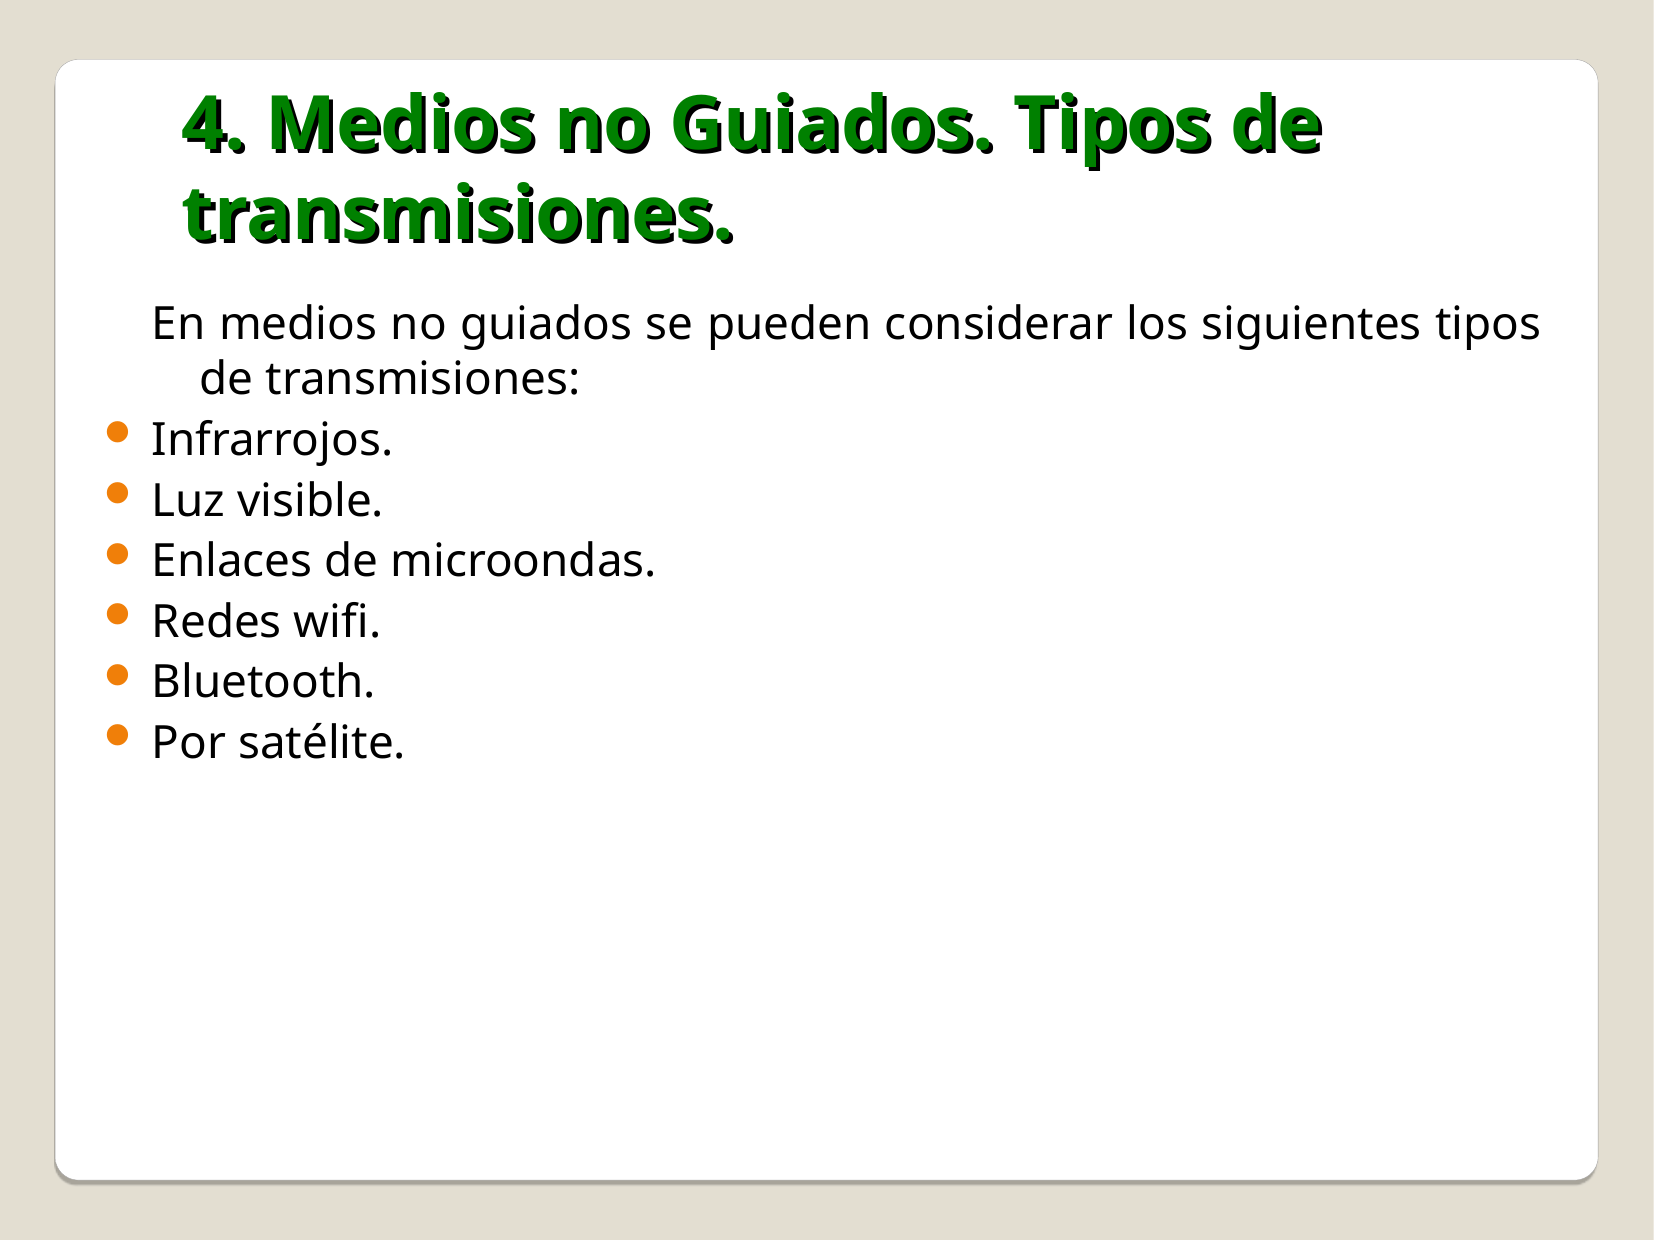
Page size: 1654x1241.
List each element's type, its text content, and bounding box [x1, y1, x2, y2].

list En medios no guiados se pueden considerar los siguientes tipos de transmisiones: Infrarrojos. Luz visible. Enlaces de microondas. Redes wifi. Bluetooth. Por satélite. [70, 277, 1560, 1116]
title 4. Medios no Guiados. Tipos de transmisiones. [165, 66, 1654, 259]
